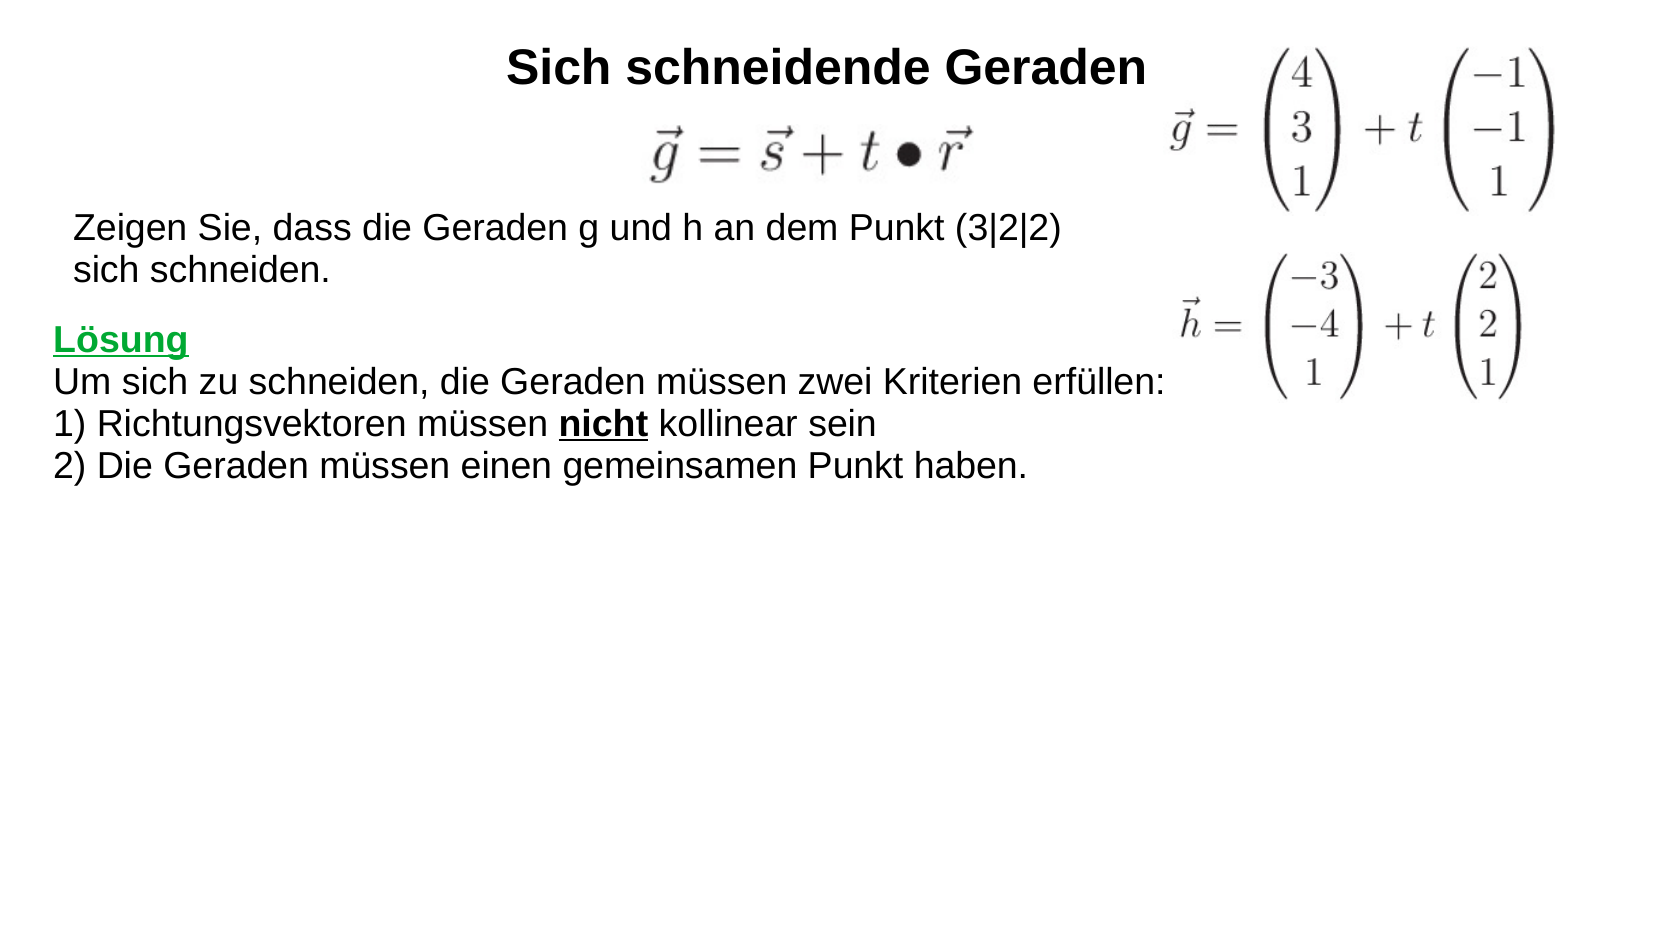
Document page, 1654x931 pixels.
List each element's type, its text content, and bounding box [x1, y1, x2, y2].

picture [1172, 252, 1536, 403]
picture [641, 124, 983, 185]
text_box Lösung Um sich zu schneiden, die Geraden müssen zwei Kriterien erfüllen: 1) Richtungsvektoren müssen nicht kollinear sein 2) Die Geraden müssen einen gemeinsamen Punkt haben. [38, 311, 1578, 537]
title Sich schneidende Geraden [82, 37, 1571, 98]
picture [1163, 46, 1571, 216]
text_box Zeigen Sie, dass die Geraden g und h an dem Punkt (3|2|2) sich schneiden. [58, 199, 1140, 298]
